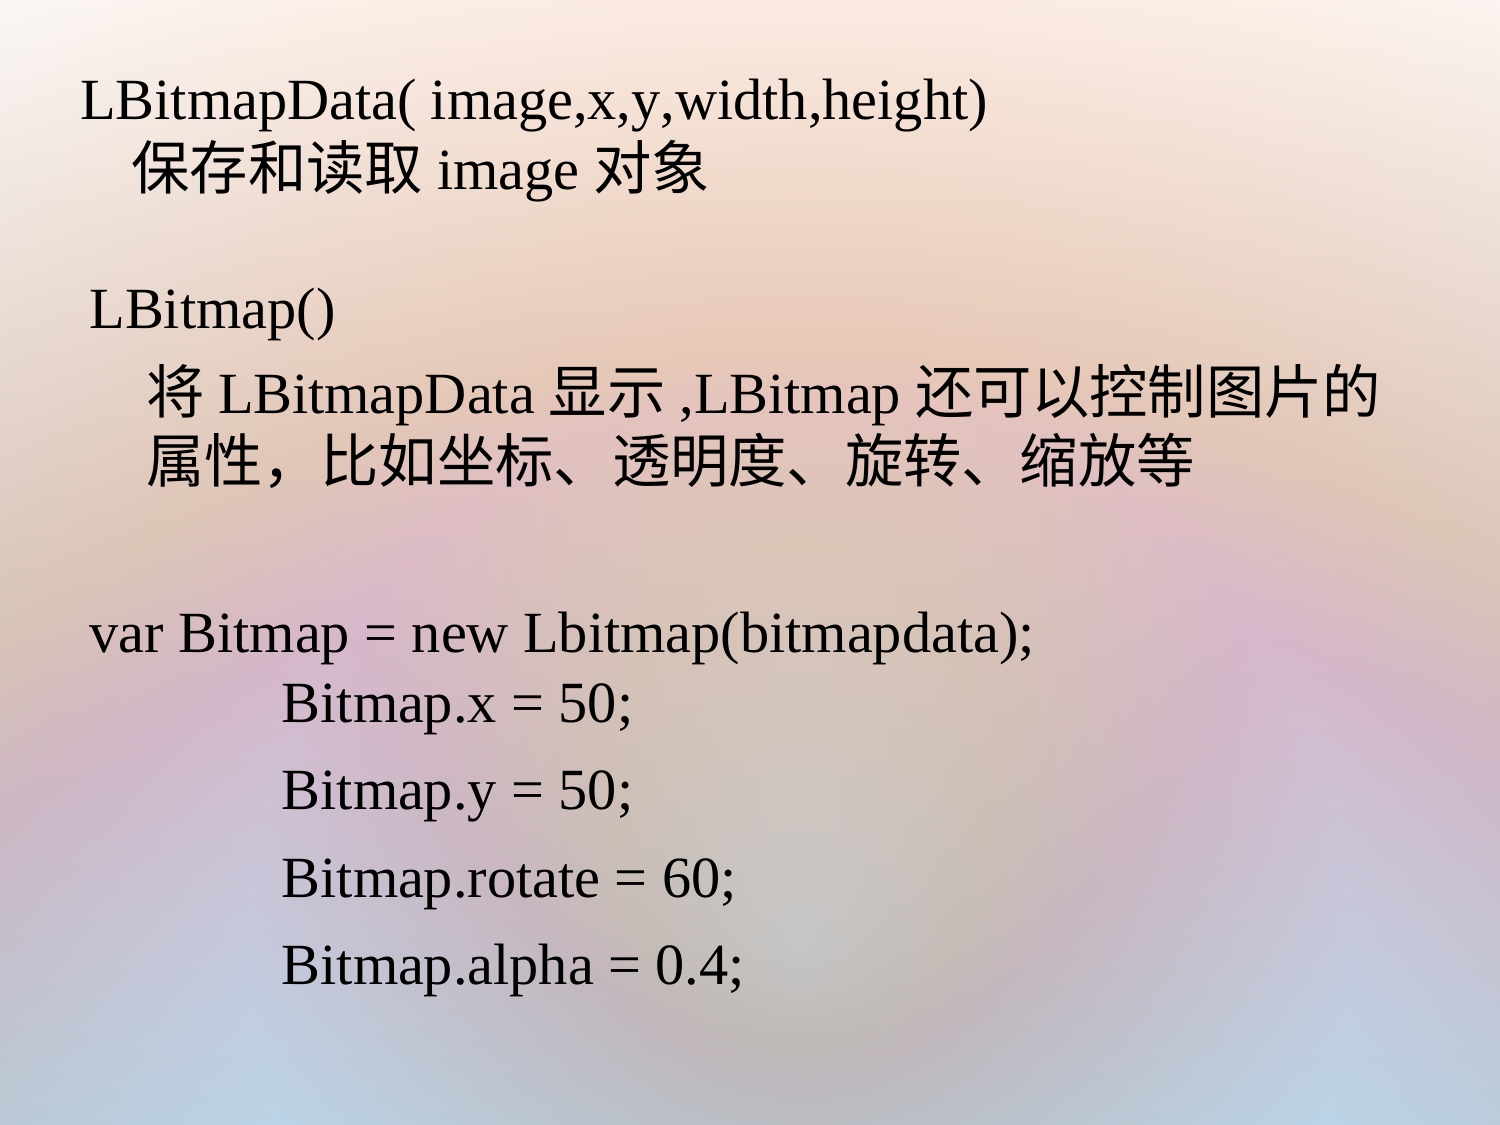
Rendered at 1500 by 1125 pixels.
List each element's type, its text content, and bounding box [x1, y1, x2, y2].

list LBitmap() 将LBitmapData显示,LBitmap还可以控制图片的属性，比如坐标、透明度、旋转、缩放等 var Bitmap = new Lbitmap(bitmapdata); Bitmap.x = 50; Bitmap.y = 50; Bitmap.rotate = 60; Bitmap.alpha = 0.4; [75, 262, 1426, 1006]
picture [0, 0, 1500, 1125]
title LBitmapData( image,x,y,width,height) 保存和读取image对象 [45, 37, 1396, 225]
